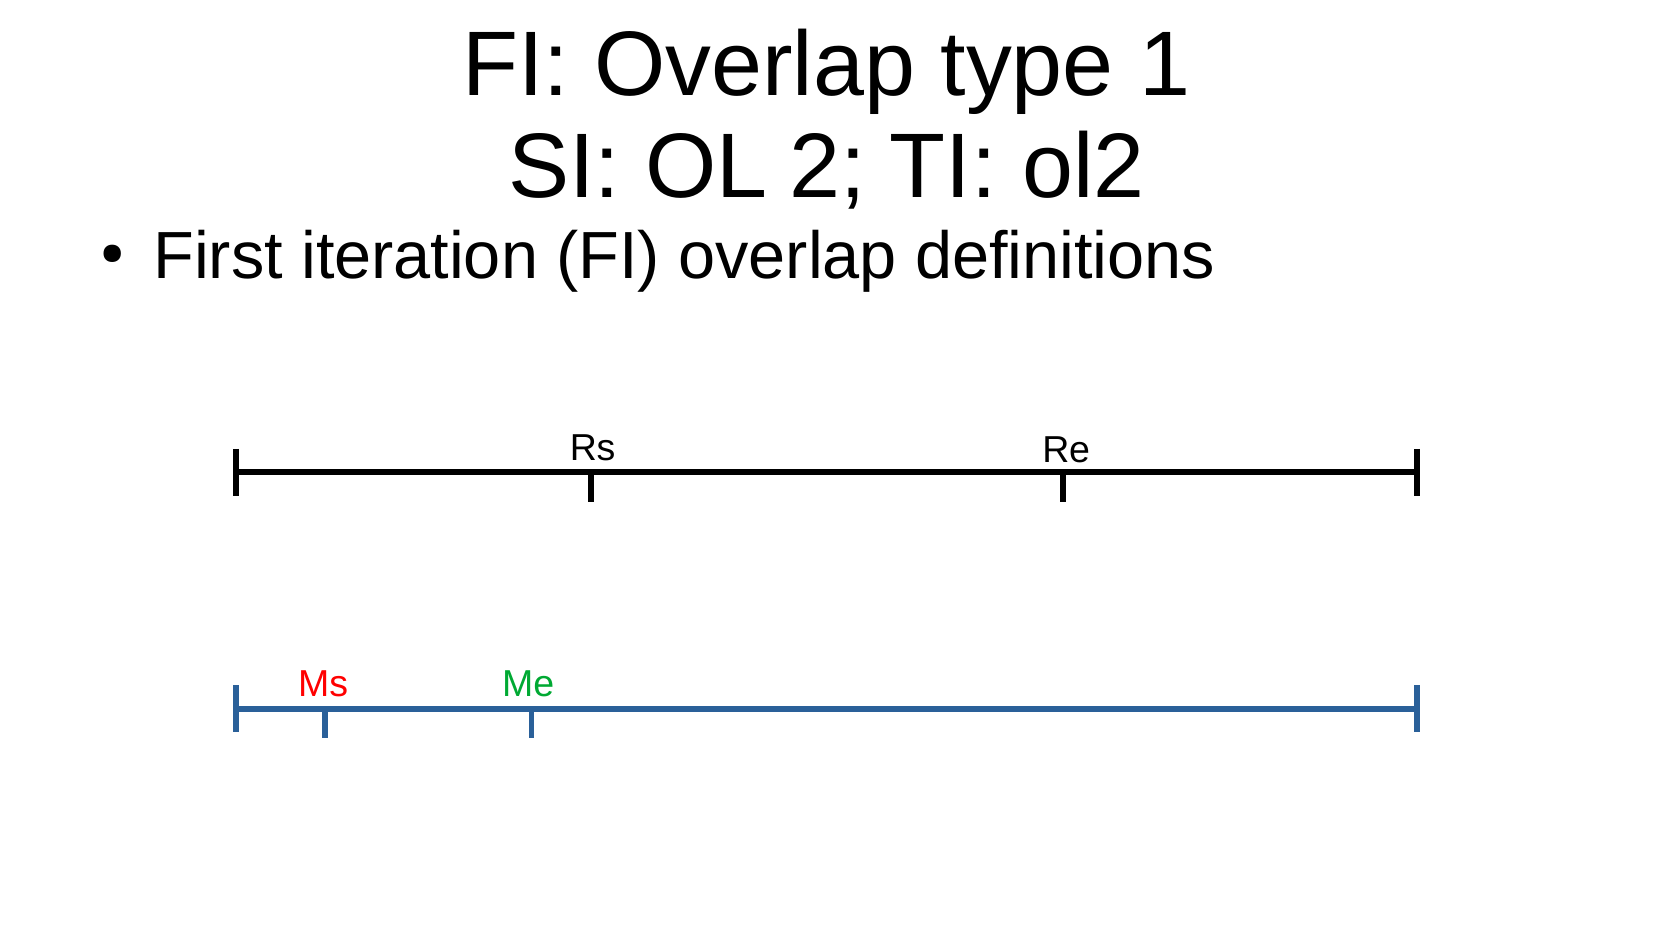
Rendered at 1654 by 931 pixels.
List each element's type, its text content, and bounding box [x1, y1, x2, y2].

text_box Ms [283, 655, 390, 755]
text_box Re [1027, 420, 1134, 520]
text_box Rs [555, 419, 662, 519]
title FI: Overlap type 1 SI: OL 2; TI: ol2 [82, 12, 1571, 217]
list First iteration (FI) overlap definitions [82, 217, 1571, 758]
text_box Me [487, 655, 594, 755]
